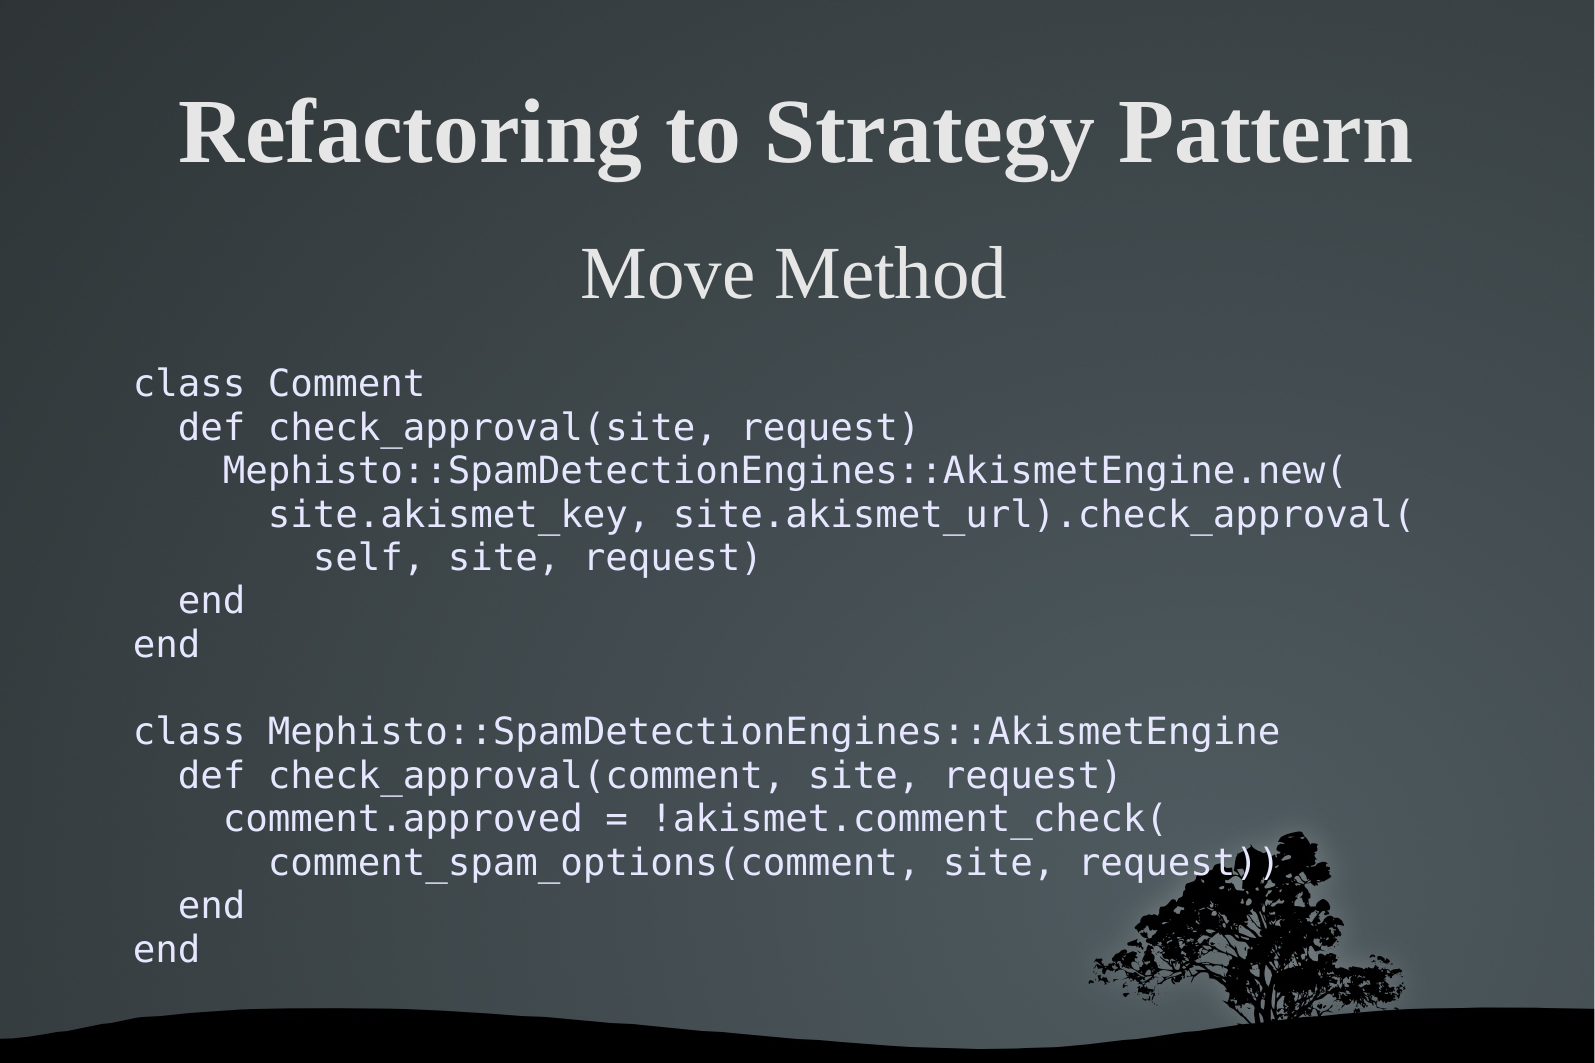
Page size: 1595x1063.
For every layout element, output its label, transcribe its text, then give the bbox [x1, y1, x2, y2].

title Refactoring to Strategy Pattern [79, 49, 1515, 213]
picture [0, 0, 1595, 1063]
title Move Method [76, 221, 1512, 325]
text_box class Comment def check_approval(site, request) Mephisto::SpamDetectionEngines::AkismetEngine.new( site.akismet_key, site.akismet_url).check_approval( self, site, request) end end class Mephisto::SpamDetectionEngines::AkismetEngine def check_approval(comment, site, request) comment.approved = !akismet.comment_check( comment_spam_options(comment, site, request)) end end [118, 354, 1477, 979]
